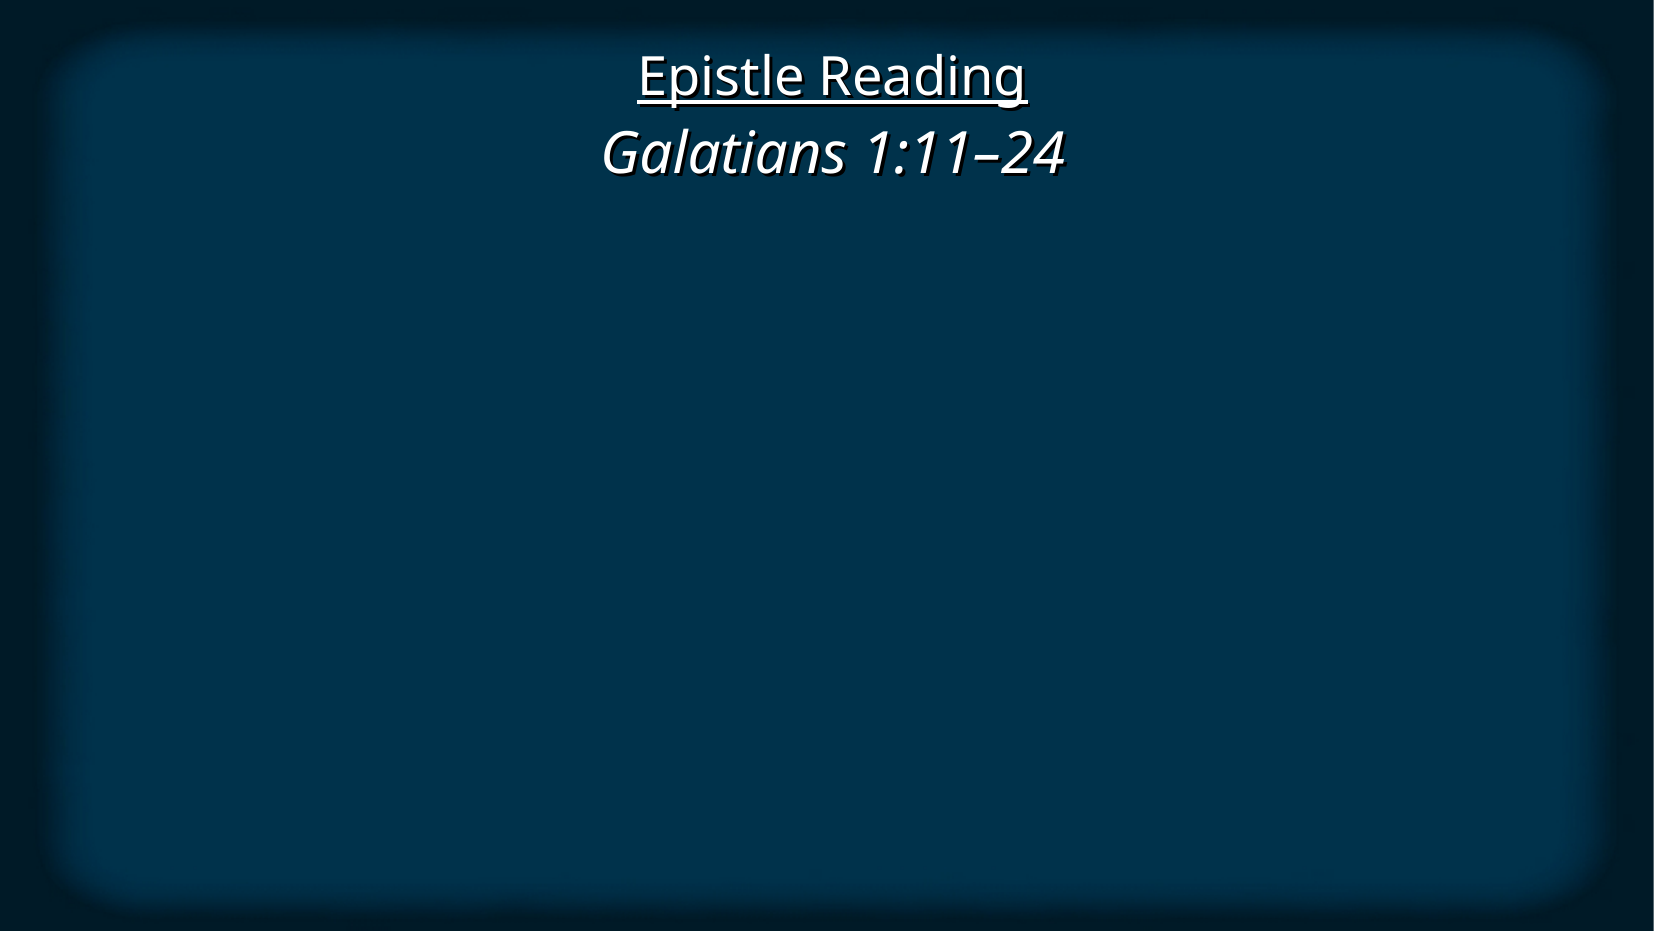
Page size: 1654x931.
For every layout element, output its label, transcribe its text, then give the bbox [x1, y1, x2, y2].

text_box Epistle Reading Galatians 1:11–24 [90, 30, 1576, 194]
picture [0, 0, 1654, 931]
